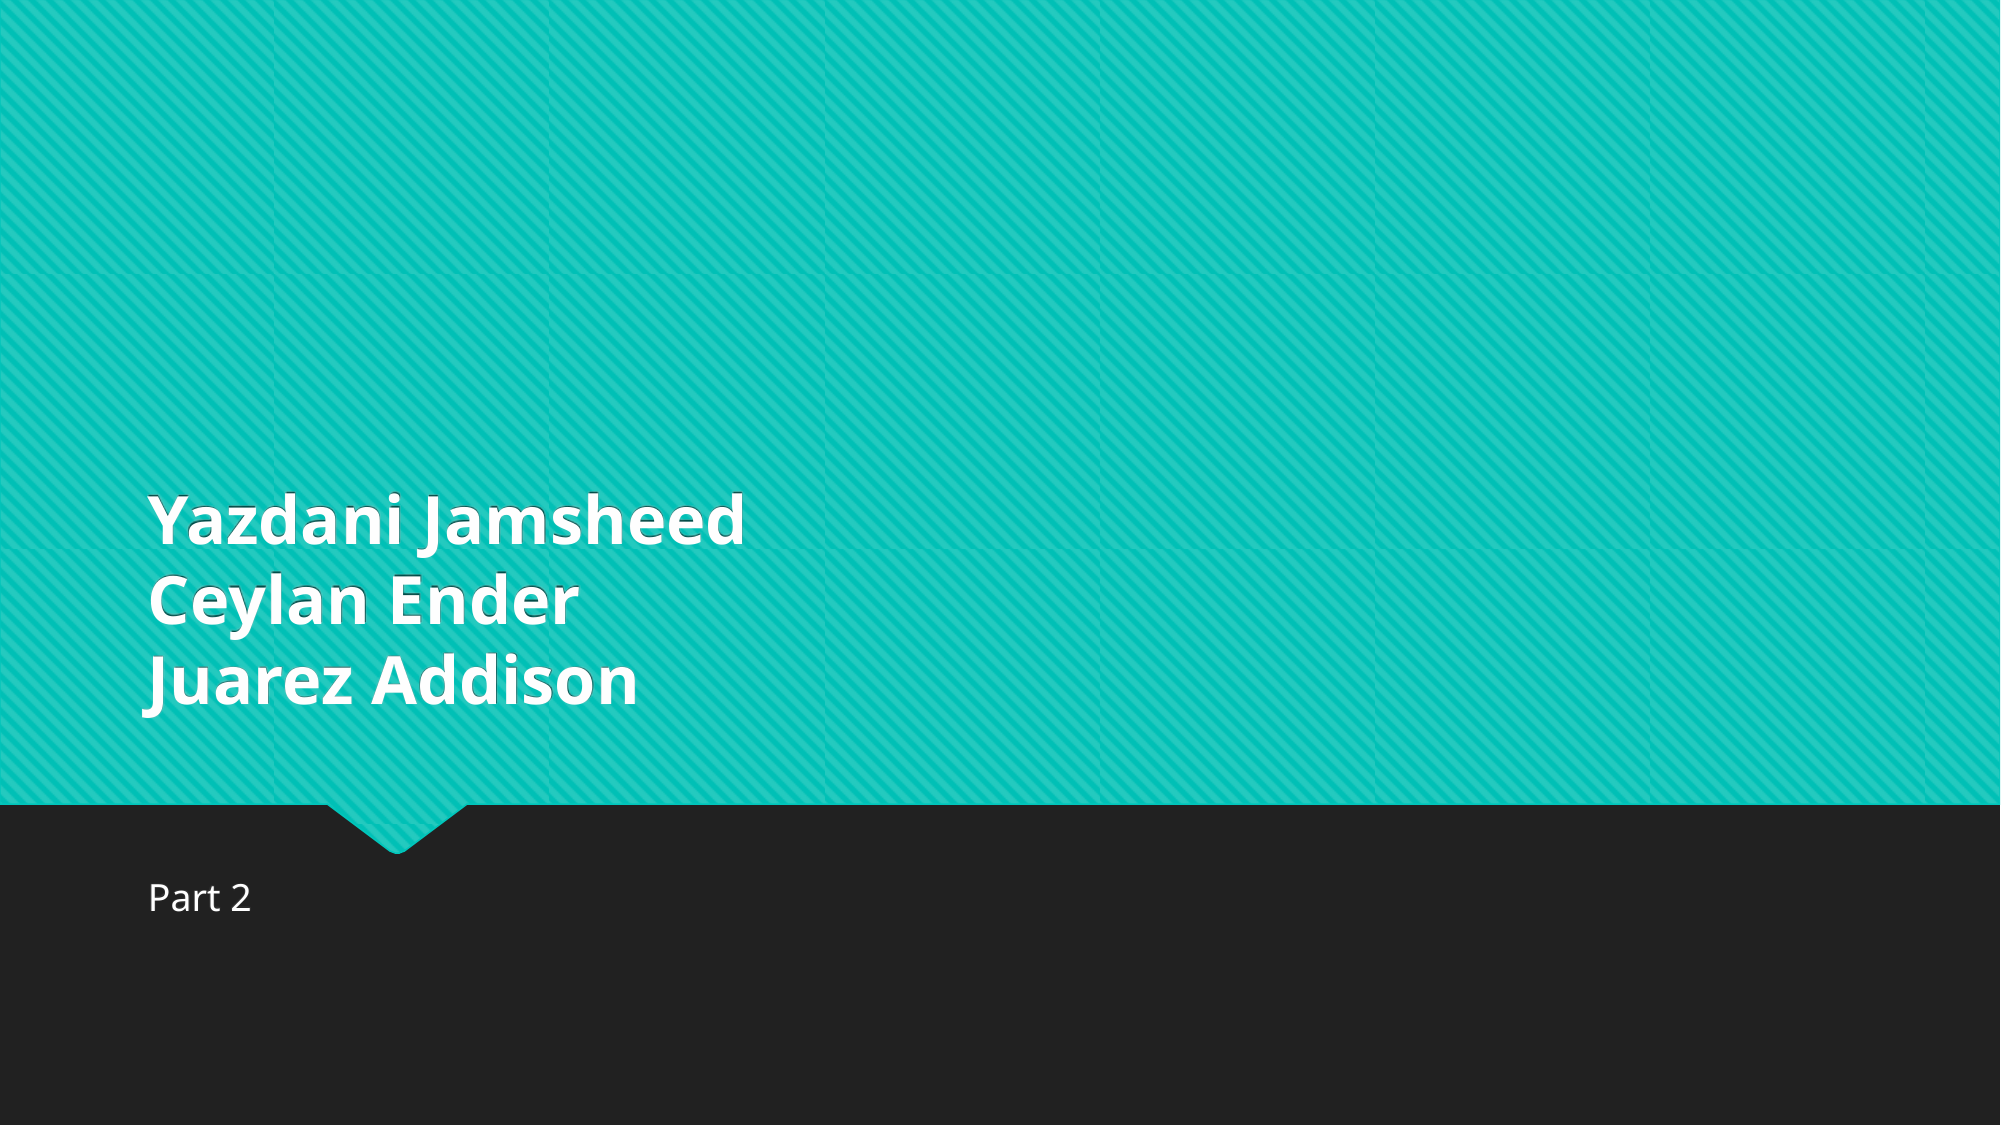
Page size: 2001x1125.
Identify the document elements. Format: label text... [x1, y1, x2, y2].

subtitle Part 2 [132, 866, 1868, 938]
title Yazdani Jamsheed Ceylan Ender Juarez Addison [132, 237, 1868, 726]
